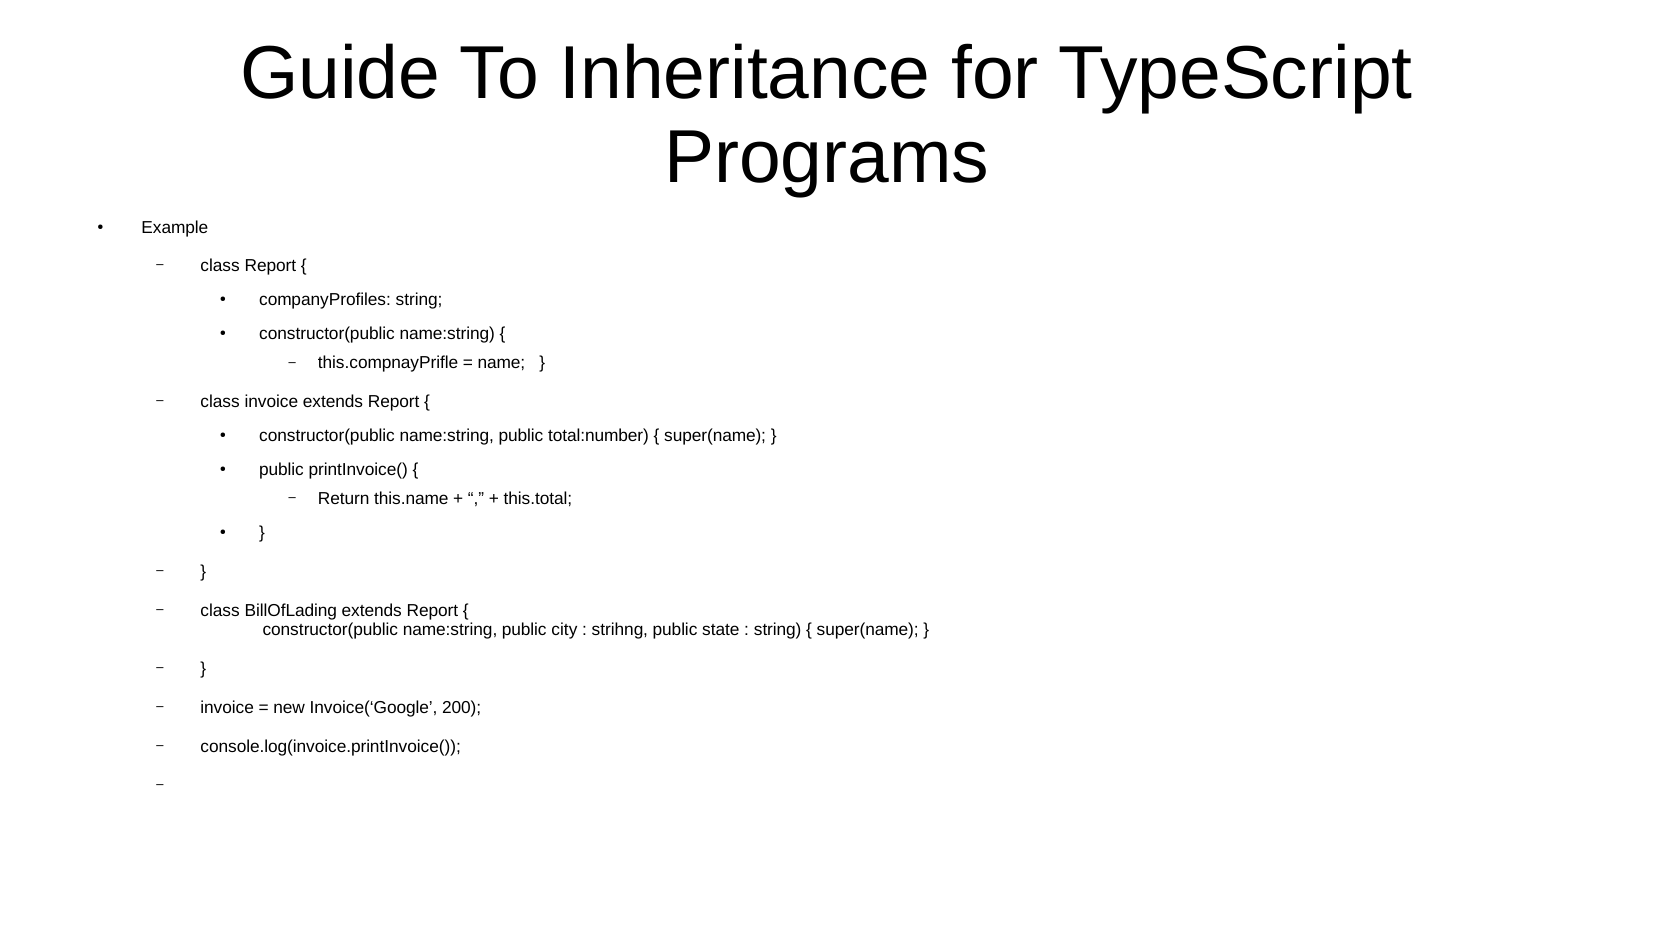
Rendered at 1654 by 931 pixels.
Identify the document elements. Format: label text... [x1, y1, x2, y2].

list Example class Report { companyProfiles: string; constructor(public name:string) { this.compnayPrifle = name; } class invoice extends Report { constructor(public name:string, public total:number) { super(name); } public printInvoice() { Return this.name + “,” + this.total; } } class BillOfLading extends Report { constructor(public name:string, public city : strihng, public state : string) { super(name); } } invoice = new Invoice(‘Google’, 200); console.log(invoice.printInvoice()); [82, 217, 1571, 758]
title Guide To Inheritance for TypeScript Programs [82, 30, 1571, 199]
